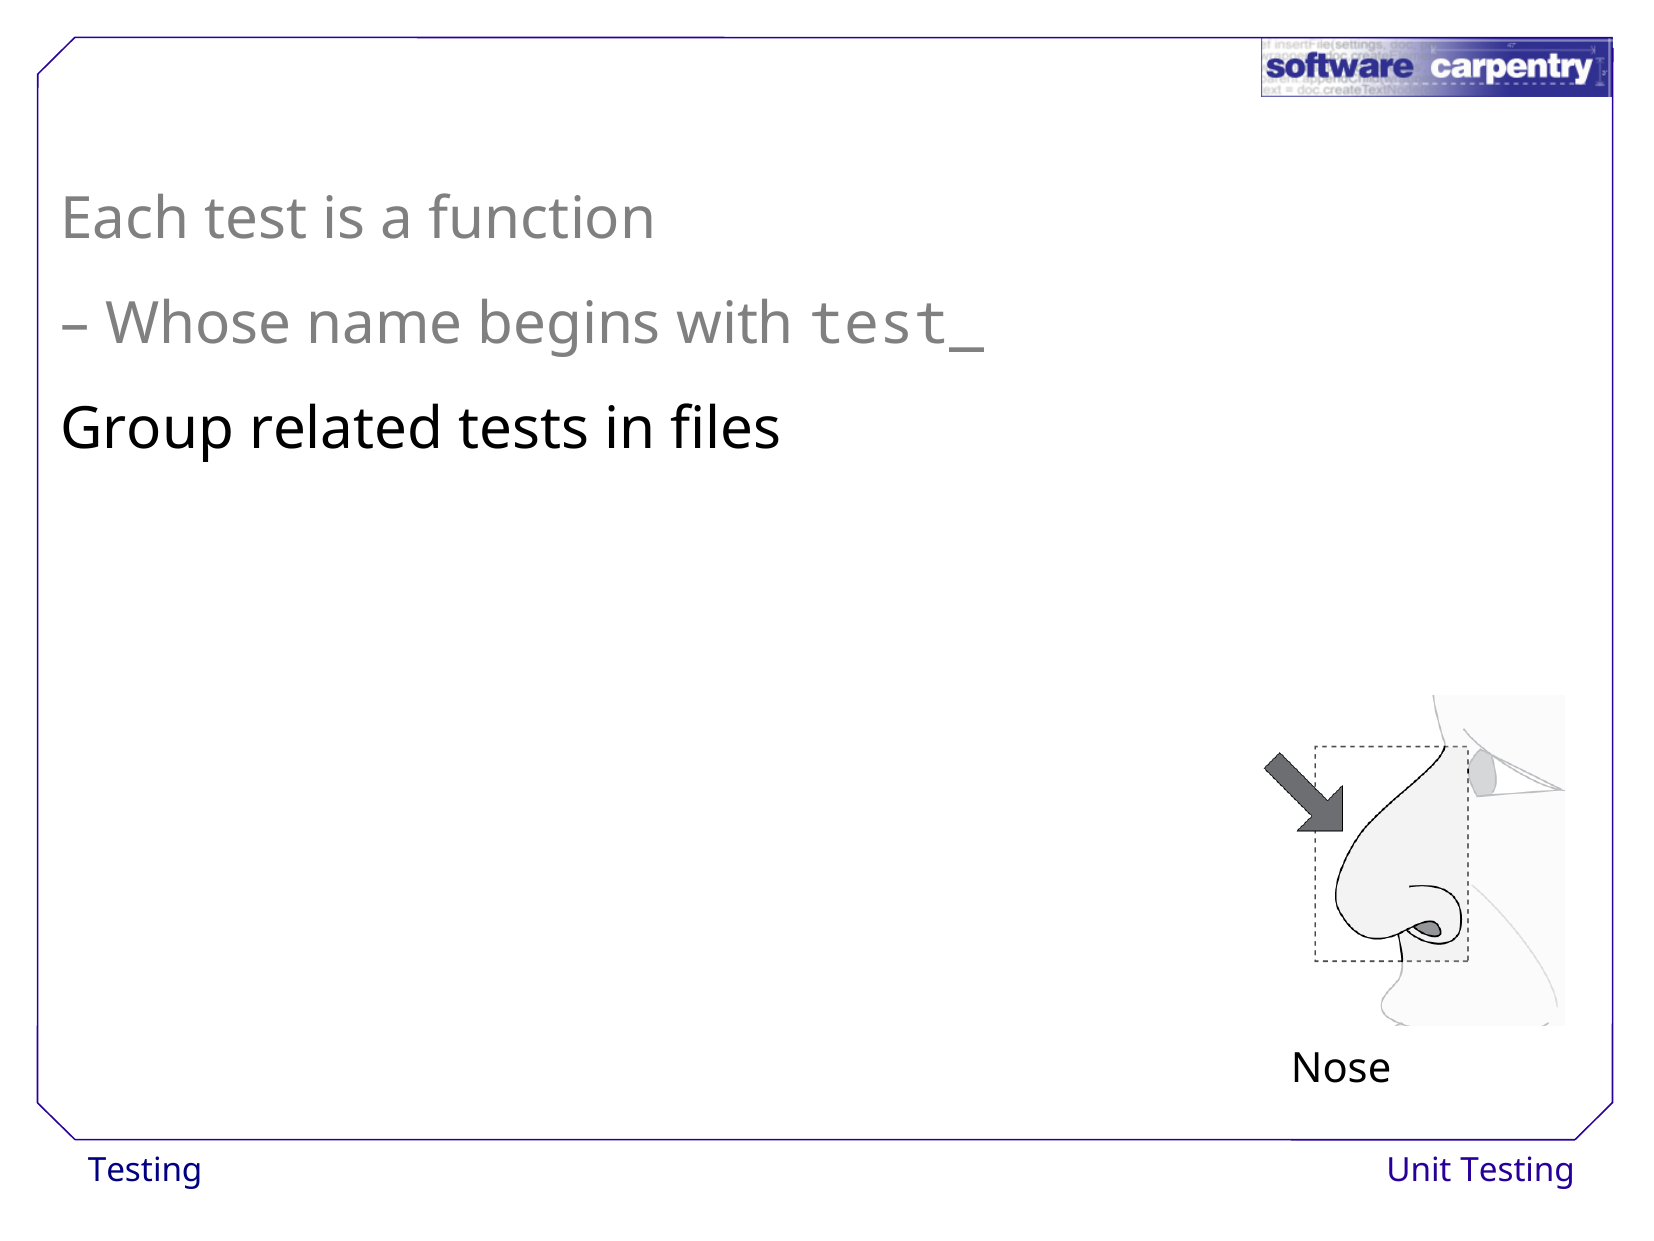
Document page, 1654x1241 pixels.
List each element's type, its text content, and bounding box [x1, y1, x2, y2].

picture [1234, 695, 1565, 1026]
text_box Each test is a function – Whose name begins with test_ Group related tests in files [45, 138, 1150, 469]
picture [1261, 39, 1613, 97]
text_box Nose [1276, 1026, 1557, 1099]
